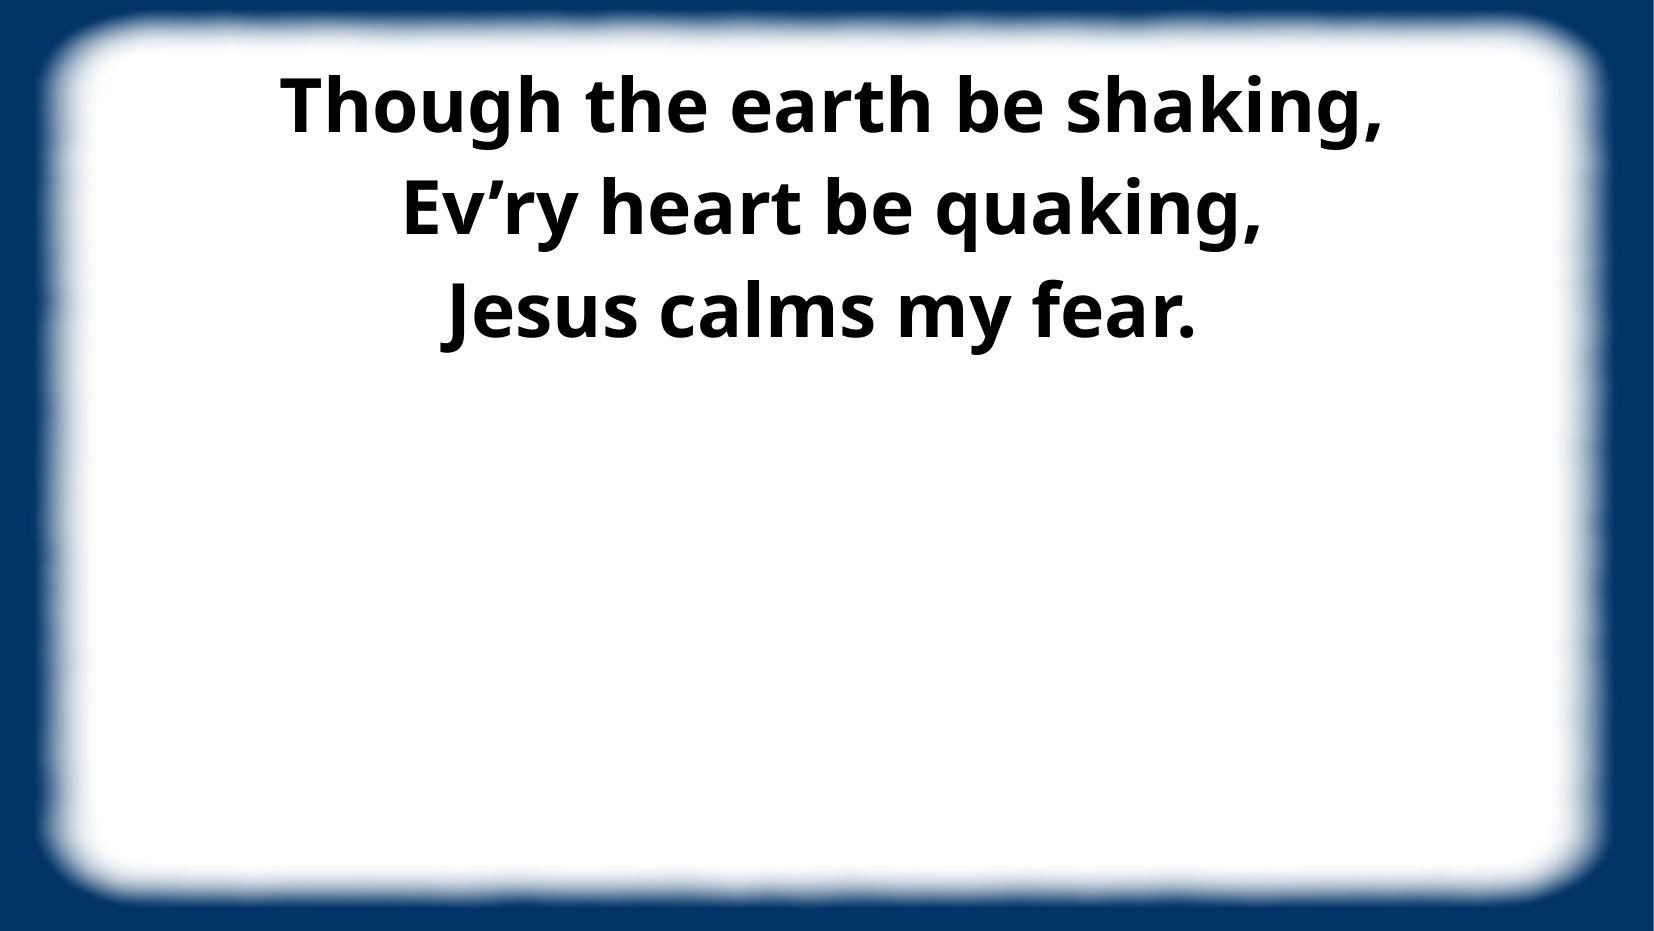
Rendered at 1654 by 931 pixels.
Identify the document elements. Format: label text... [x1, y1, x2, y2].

text_box Though the earth be shaking, Ev’ry heart be quaking, Jesus calms my fear. [90, 45, 1576, 376]
picture [0, 0, 1654, 931]
